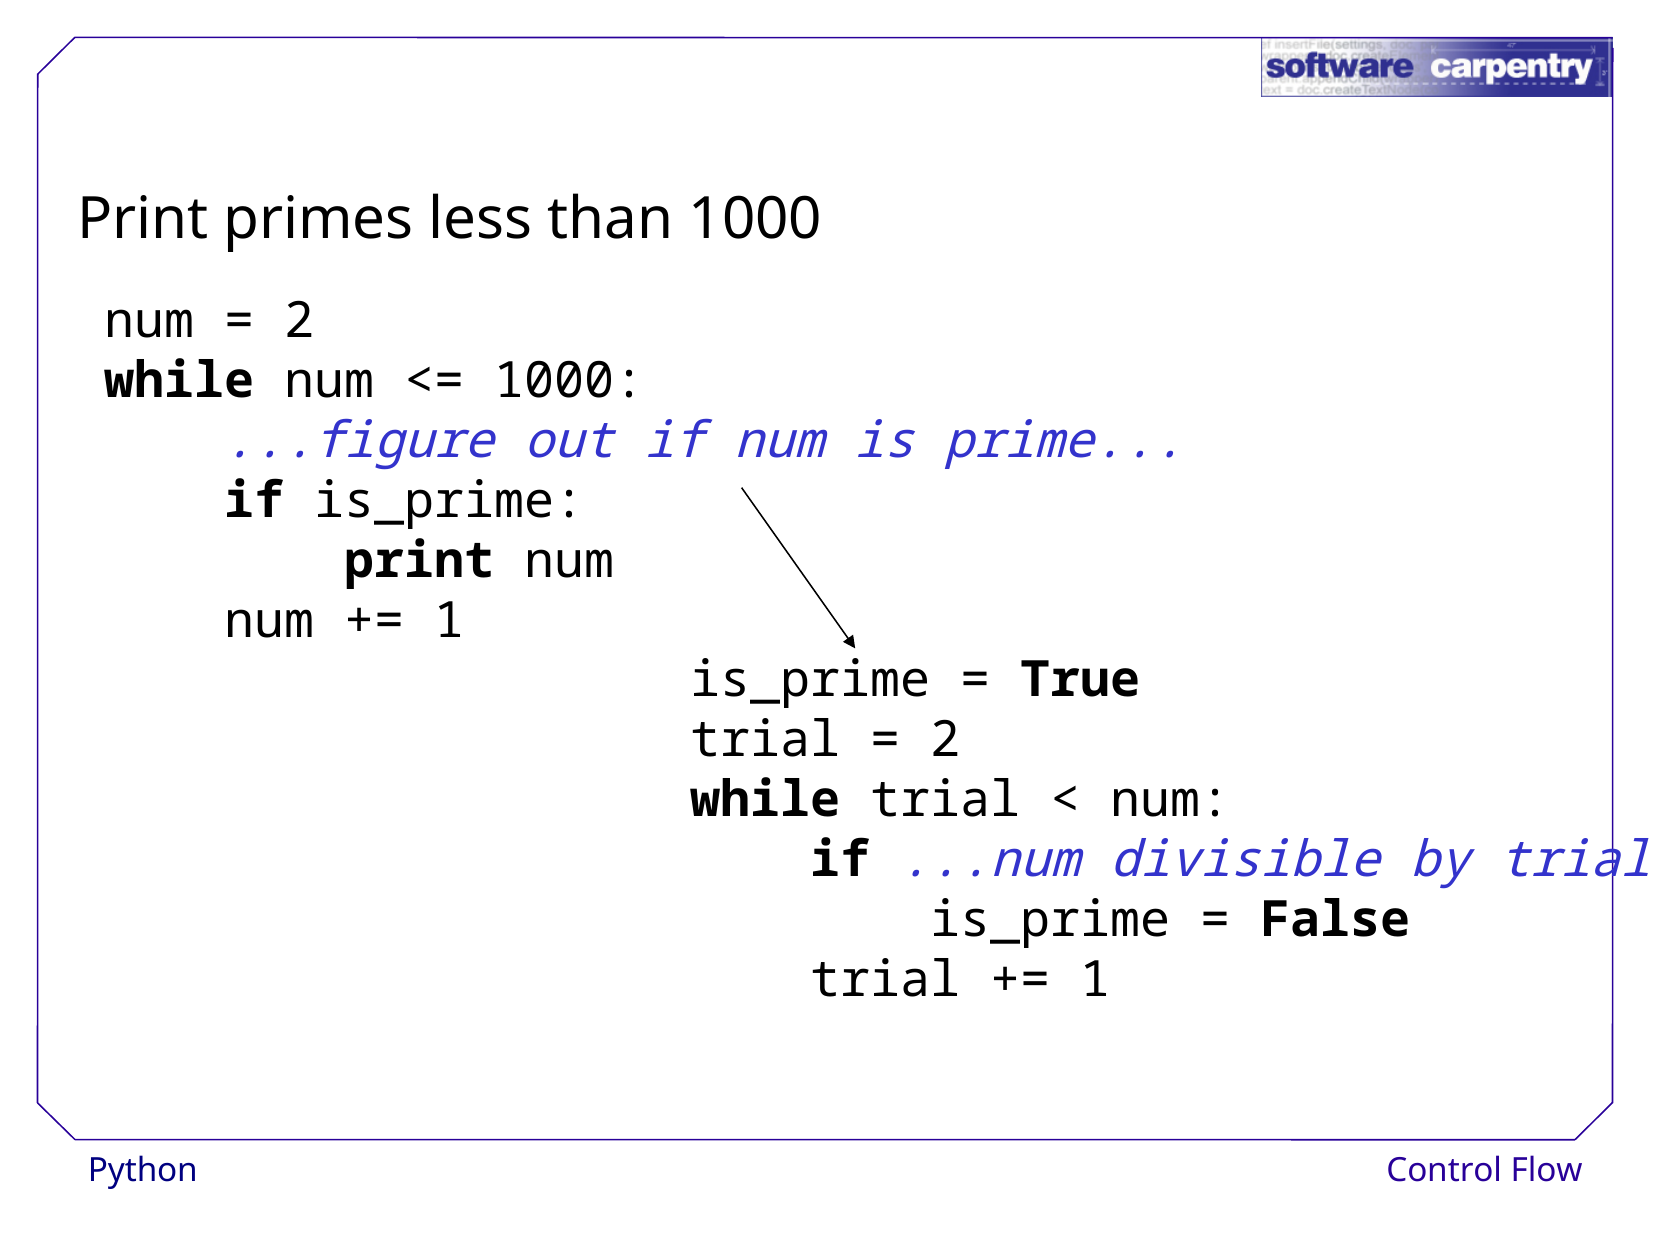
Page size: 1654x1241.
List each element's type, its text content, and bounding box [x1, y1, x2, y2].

text_box num = 2 while num <= 1000: ...figure out if num is prime... if is_prime: print num num += 1 [89, 279, 1512, 980]
text_box is_prime = True trial = 2 while trial < num: if ...num divisible by trial...: is_prime = False trial += 1 [675, 639, 1612, 1093]
picture [1261, 39, 1613, 97]
text_box Print primes less than 1000 [62, 138, 987, 259]
